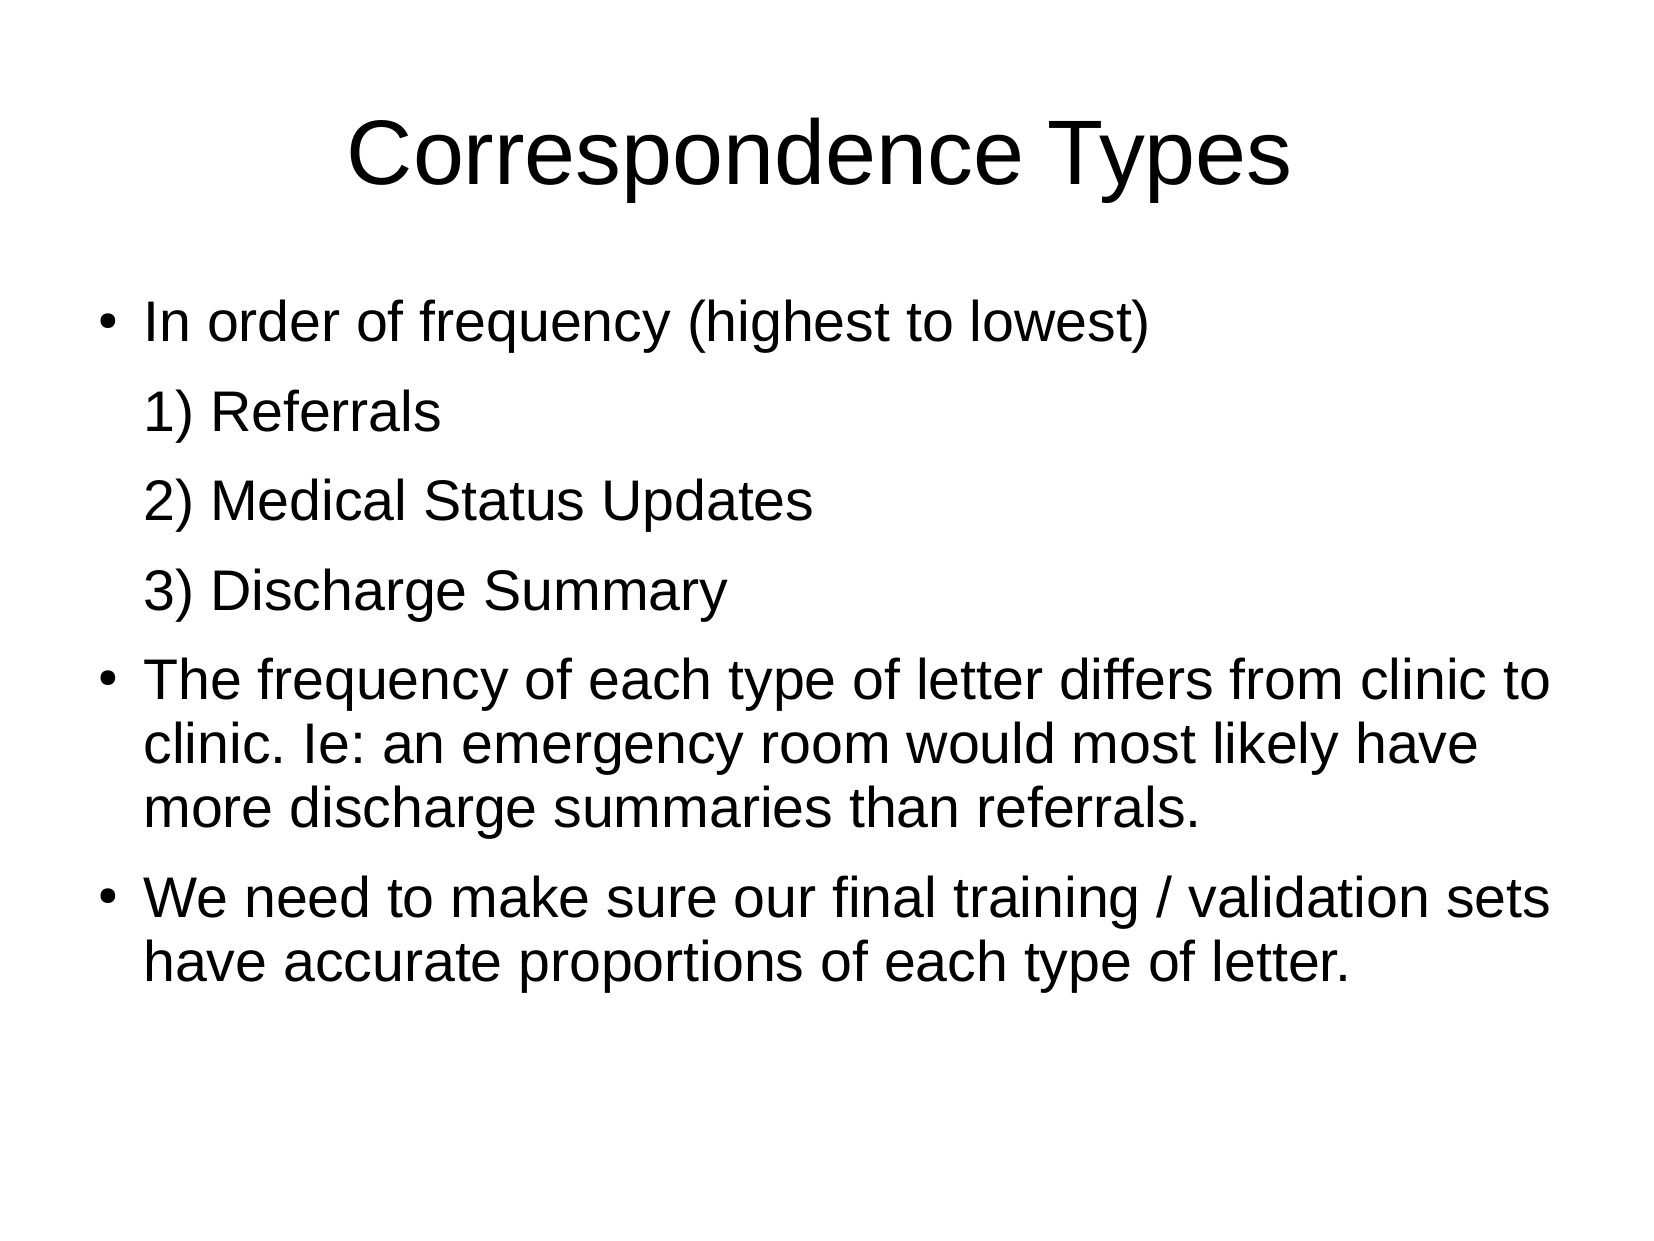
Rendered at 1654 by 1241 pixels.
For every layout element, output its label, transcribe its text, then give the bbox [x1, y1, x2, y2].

title Correspondence Types [82, 49, 1571, 257]
list In order of frequency (highest to lowest) 1) Referrals 2) Medical Status Updates 3) Discharge Summary The frequency of each type of letter differs from clinic to clinic. Ie: an emergency room would most likely have more discharge summaries than referrals. We need to make sure our final training / validation sets have accurate proportions of each type of letter. [82, 290, 1571, 1010]
